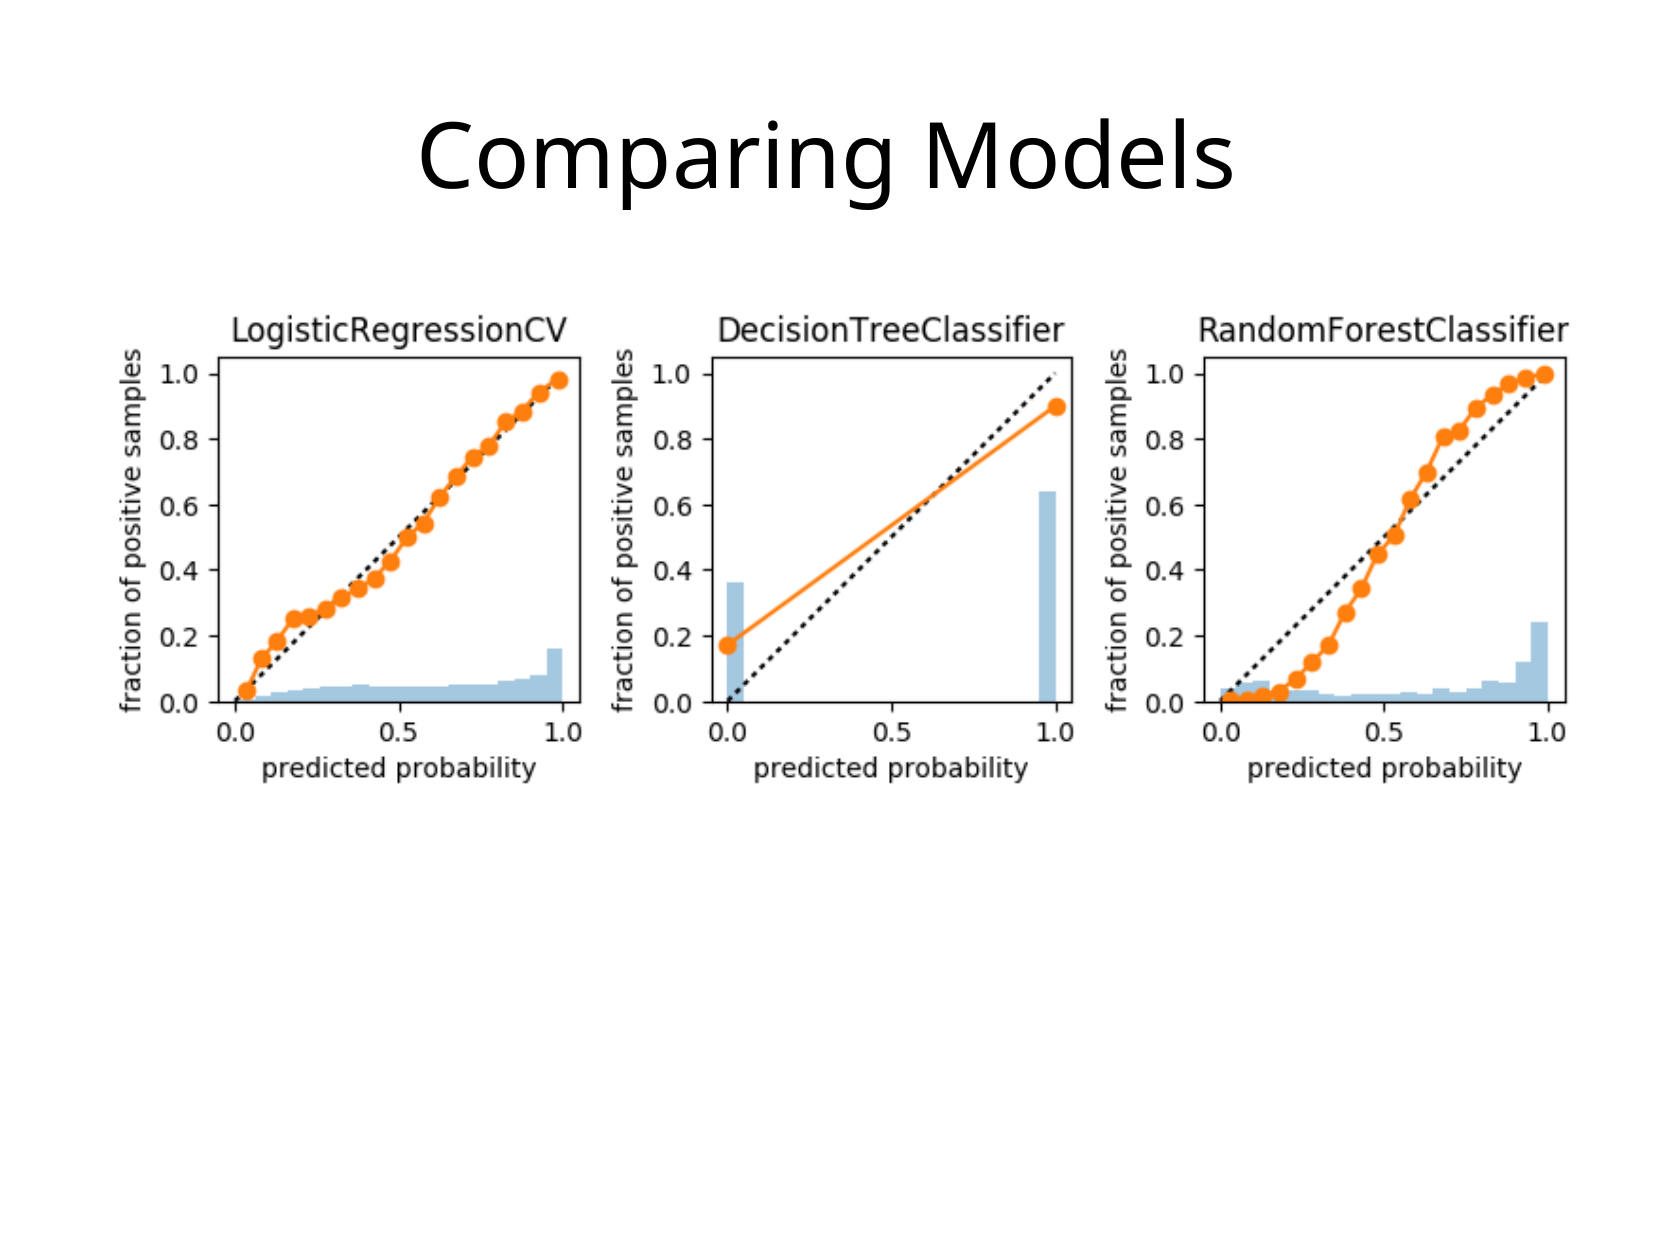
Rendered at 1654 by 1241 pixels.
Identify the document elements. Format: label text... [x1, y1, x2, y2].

picture [82, 291, 1624, 811]
title Comparing Models [82, 49, 1571, 257]
